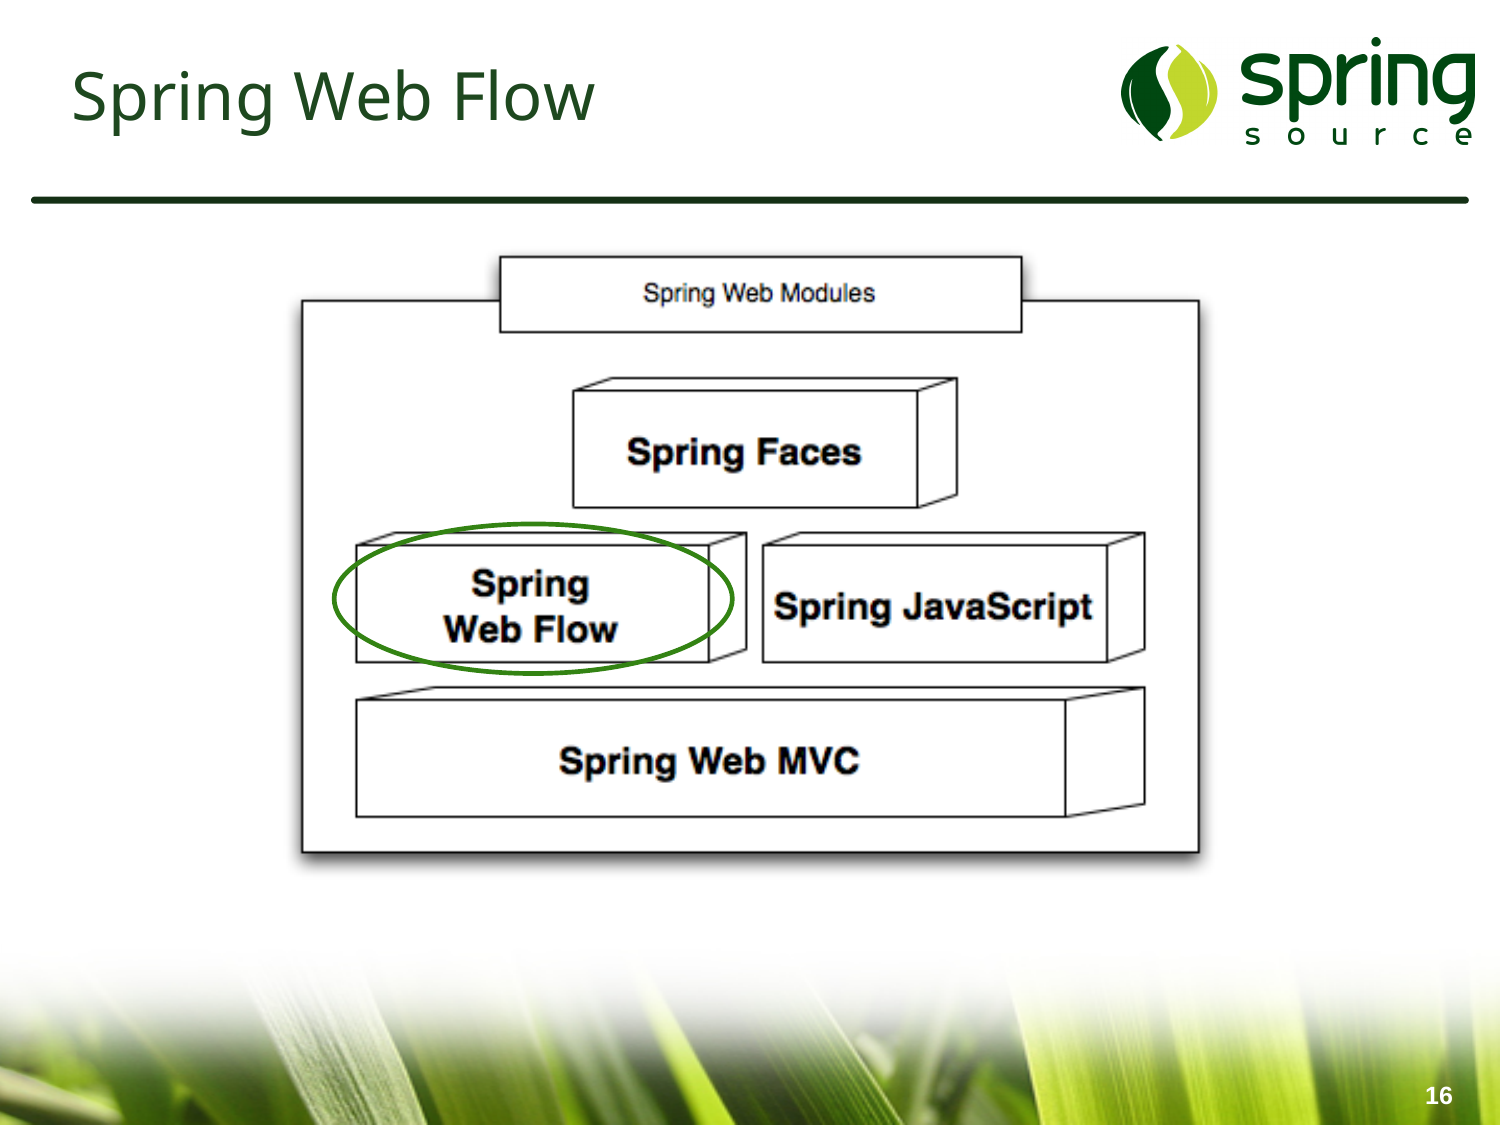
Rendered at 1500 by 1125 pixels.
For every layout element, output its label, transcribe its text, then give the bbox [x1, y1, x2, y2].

picture [1121, 37, 1475, 145]
title Spring Web Flow [56, 13, 1089, 176]
picture [260, 223, 1240, 902]
picture [0, 944, 1500, 1125]
